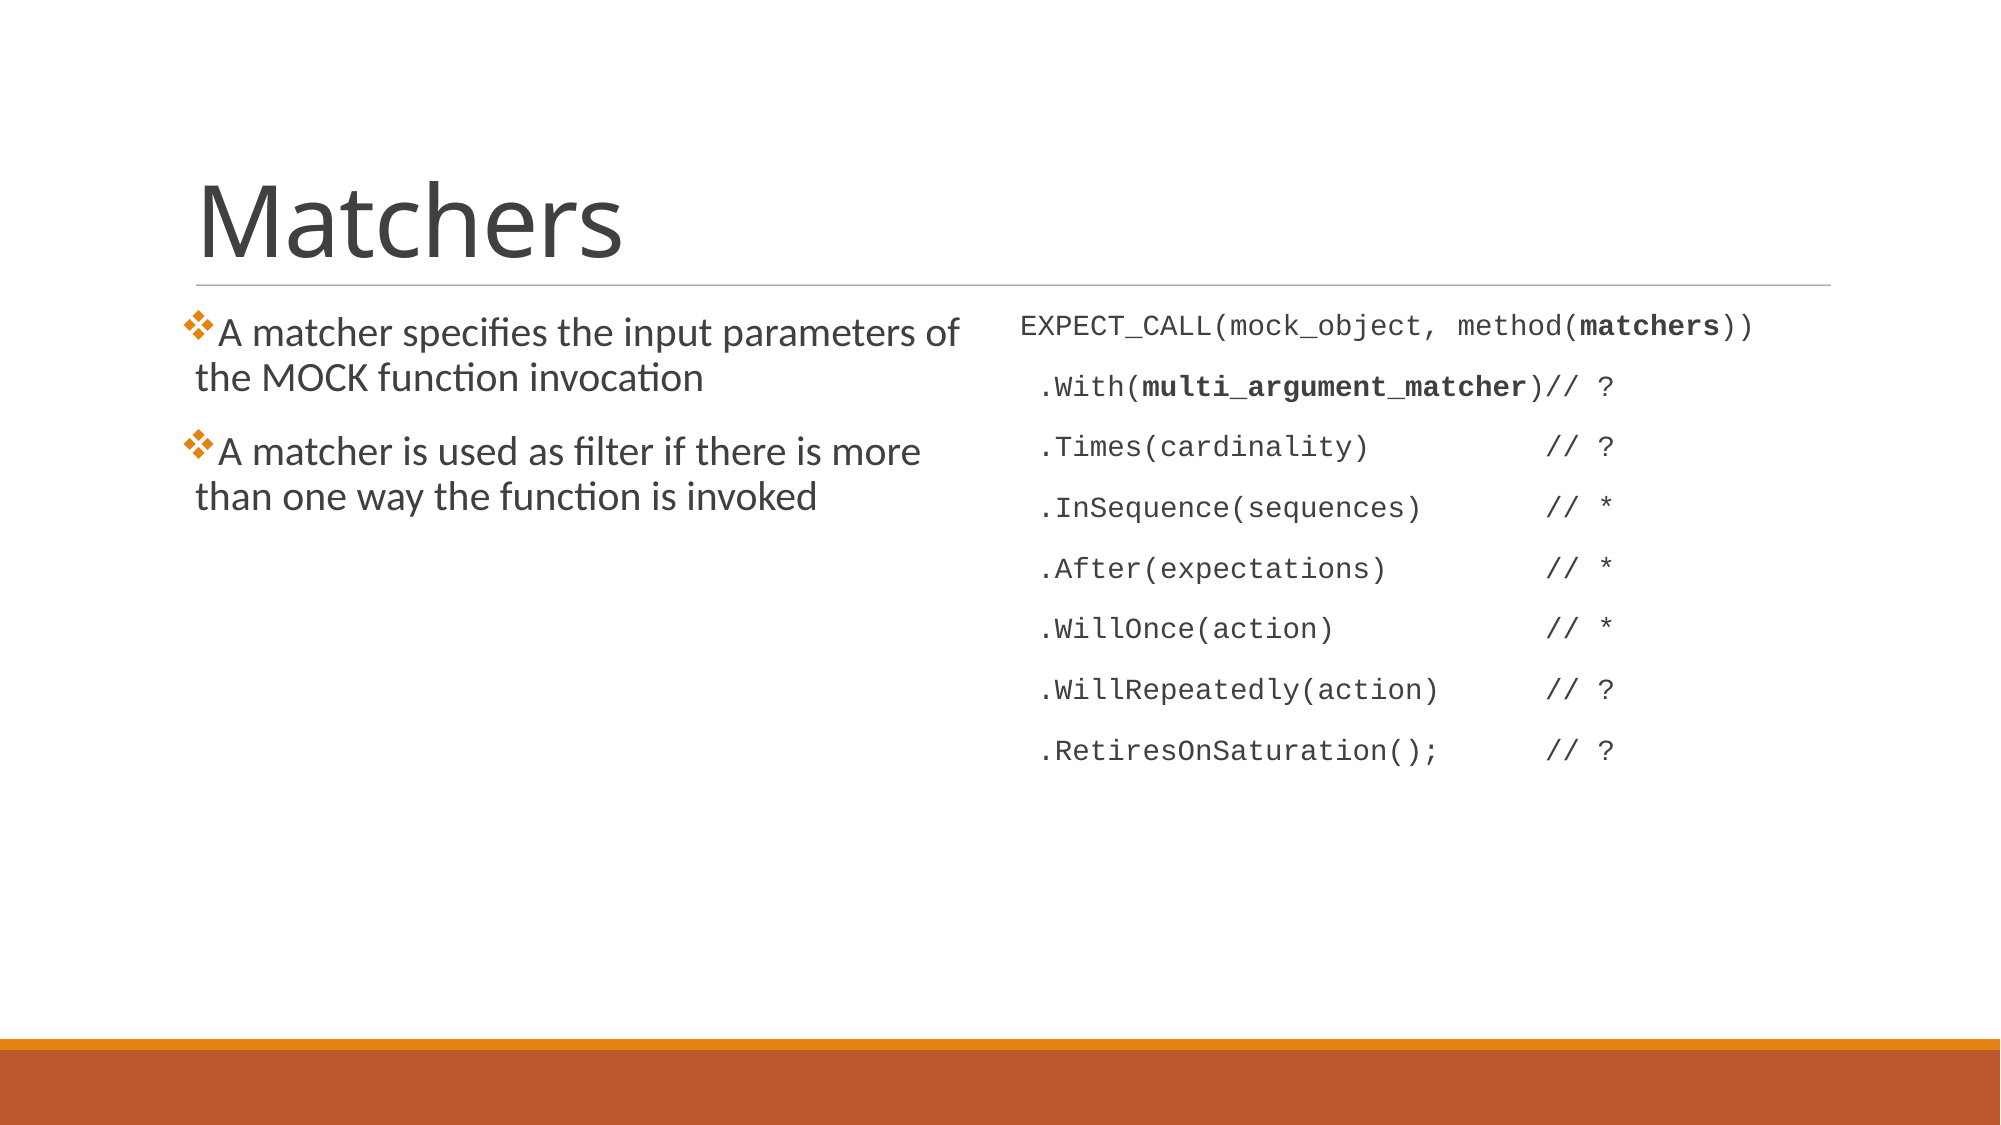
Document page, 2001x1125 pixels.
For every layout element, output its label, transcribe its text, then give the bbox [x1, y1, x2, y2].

list A matcher specifies the input parameters of the MOCK function invocation A matcher is used as filter if there is more than one way the function is invoked [180, 302, 990, 963]
list EXPECT_CALL(mock_object, method(matchers)) .With(multi_argument_matcher)// ? .Times(cardinality) // ? .InSequence(sequences) // * .After(expectations) // * .WillOnce(action) // * .WillRepeatedly(action) // ? .RetiresOnSaturation(); // ? [1020, 302, 1830, 963]
title Matchers [180, 47, 1830, 285]
